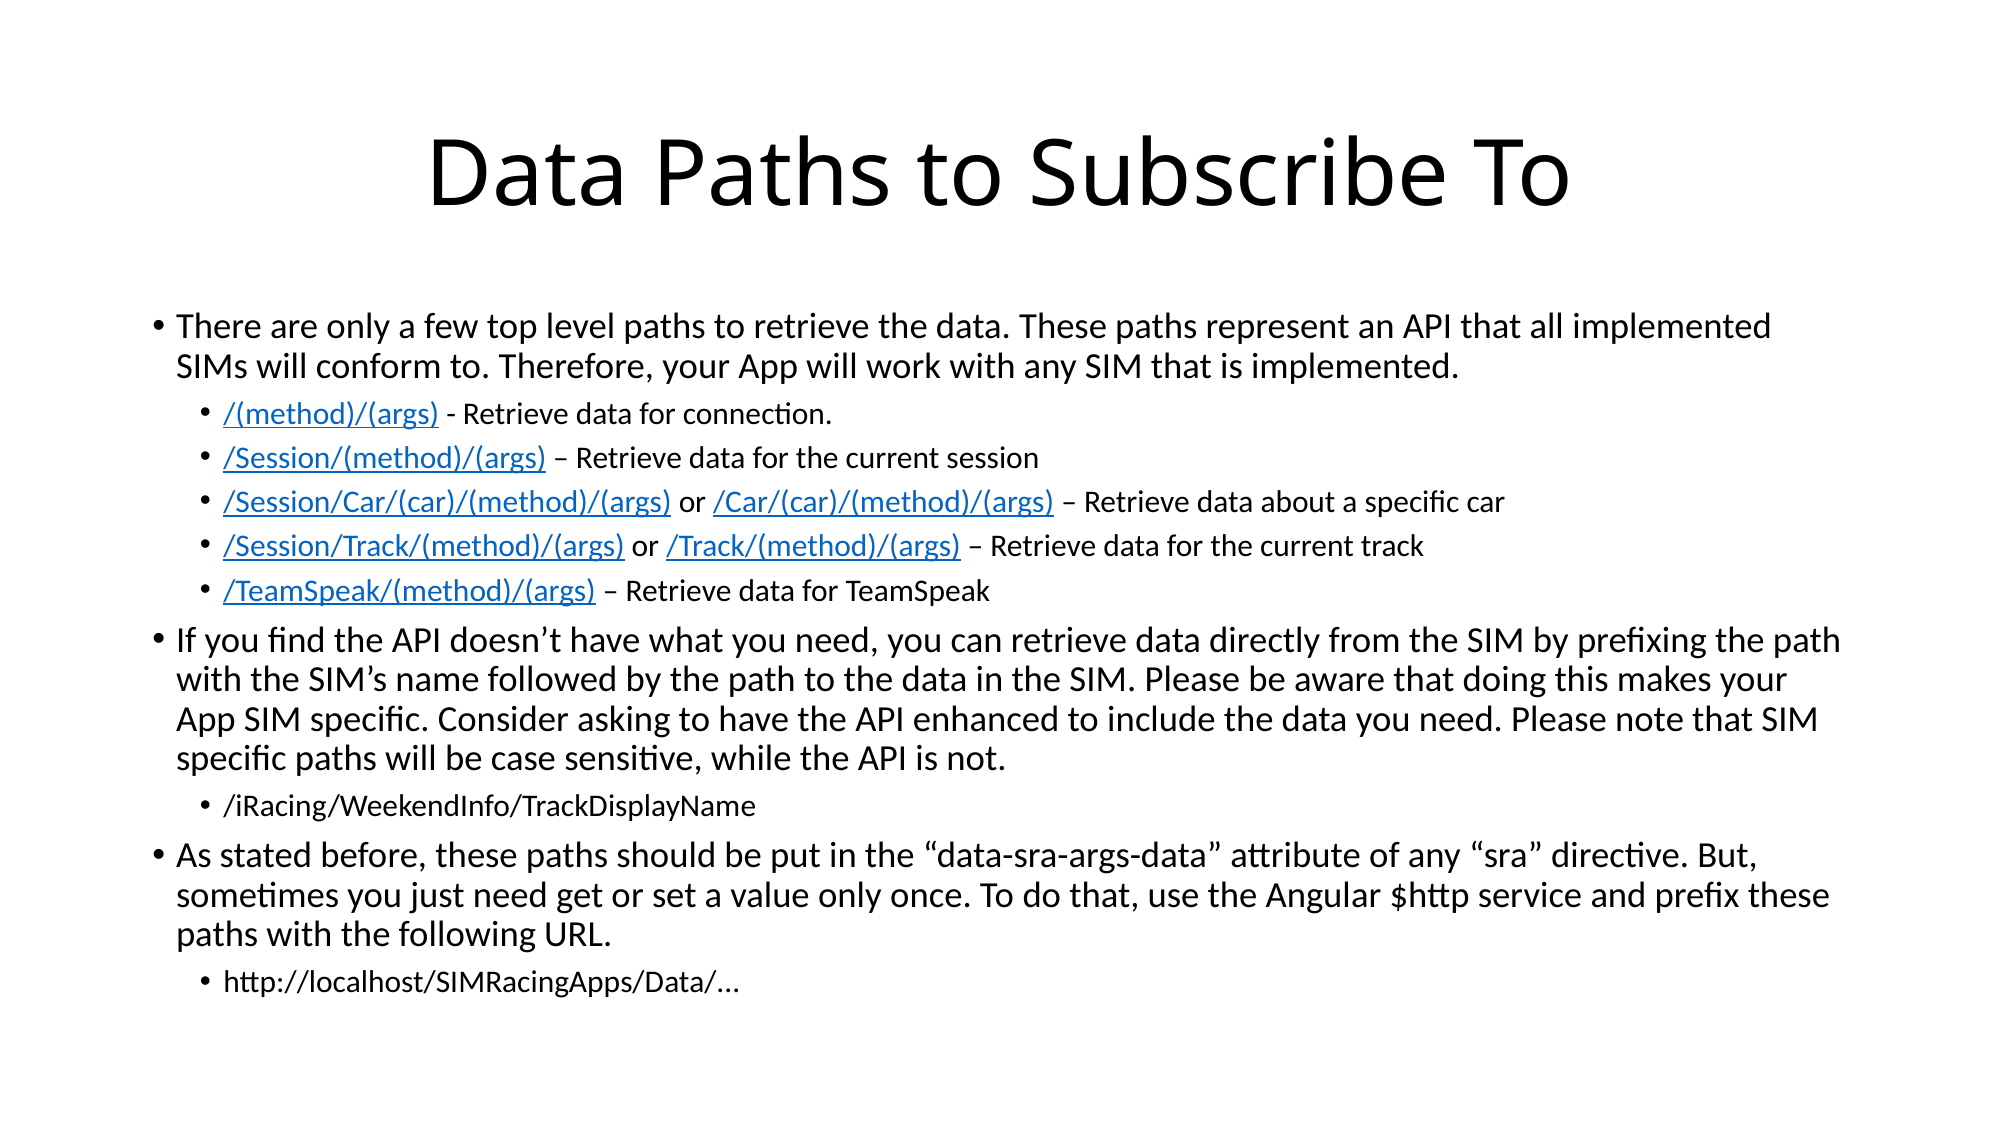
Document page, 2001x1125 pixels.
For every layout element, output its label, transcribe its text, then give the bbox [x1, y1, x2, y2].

list There are only a few top level paths to retrieve the data. These paths represent an API that all implemented SIMs will conform to. Therefore, your App will work with any SIM that is implemented. /(method)/(args) - Retrieve data for connection. /Session/(method)/(args) – Retrieve data for the current session /Session/Car/(car)/(method)/(args) or /Car/(car)/(method)/(args) – Retrieve data about a specific car /Session/Track/(method)/(args) or /Track/(method)/(args) – Retrieve data for the current track /TeamSpeak/(method)/(args) – Retrieve data for TeamSpeak If you find the API doesn’t have what you need, you can retrieve data directly from the SIM by prefixing the path with the SIM’s name followed by the path to the data in the SIM. Please be aware that doing this makes your App SIM specific. Consider asking to have the API enhanced to include the data you need. Please note that SIM specific paths will be case sensitive, while the API is not. /iRacing/WeekendInfo/TrackDisplayName As stated before, these paths should be put in the “data-sra-args-data” attribute of any “sra” directive. But, sometimes you just need get or set a value only once. To do that, use the Angular $http service and prefix these paths with the following URL. http://localhost/SIMRacingApps/Data/... [137, 299, 1863, 1014]
title Data Paths to Subscribe To [137, 59, 1863, 278]
